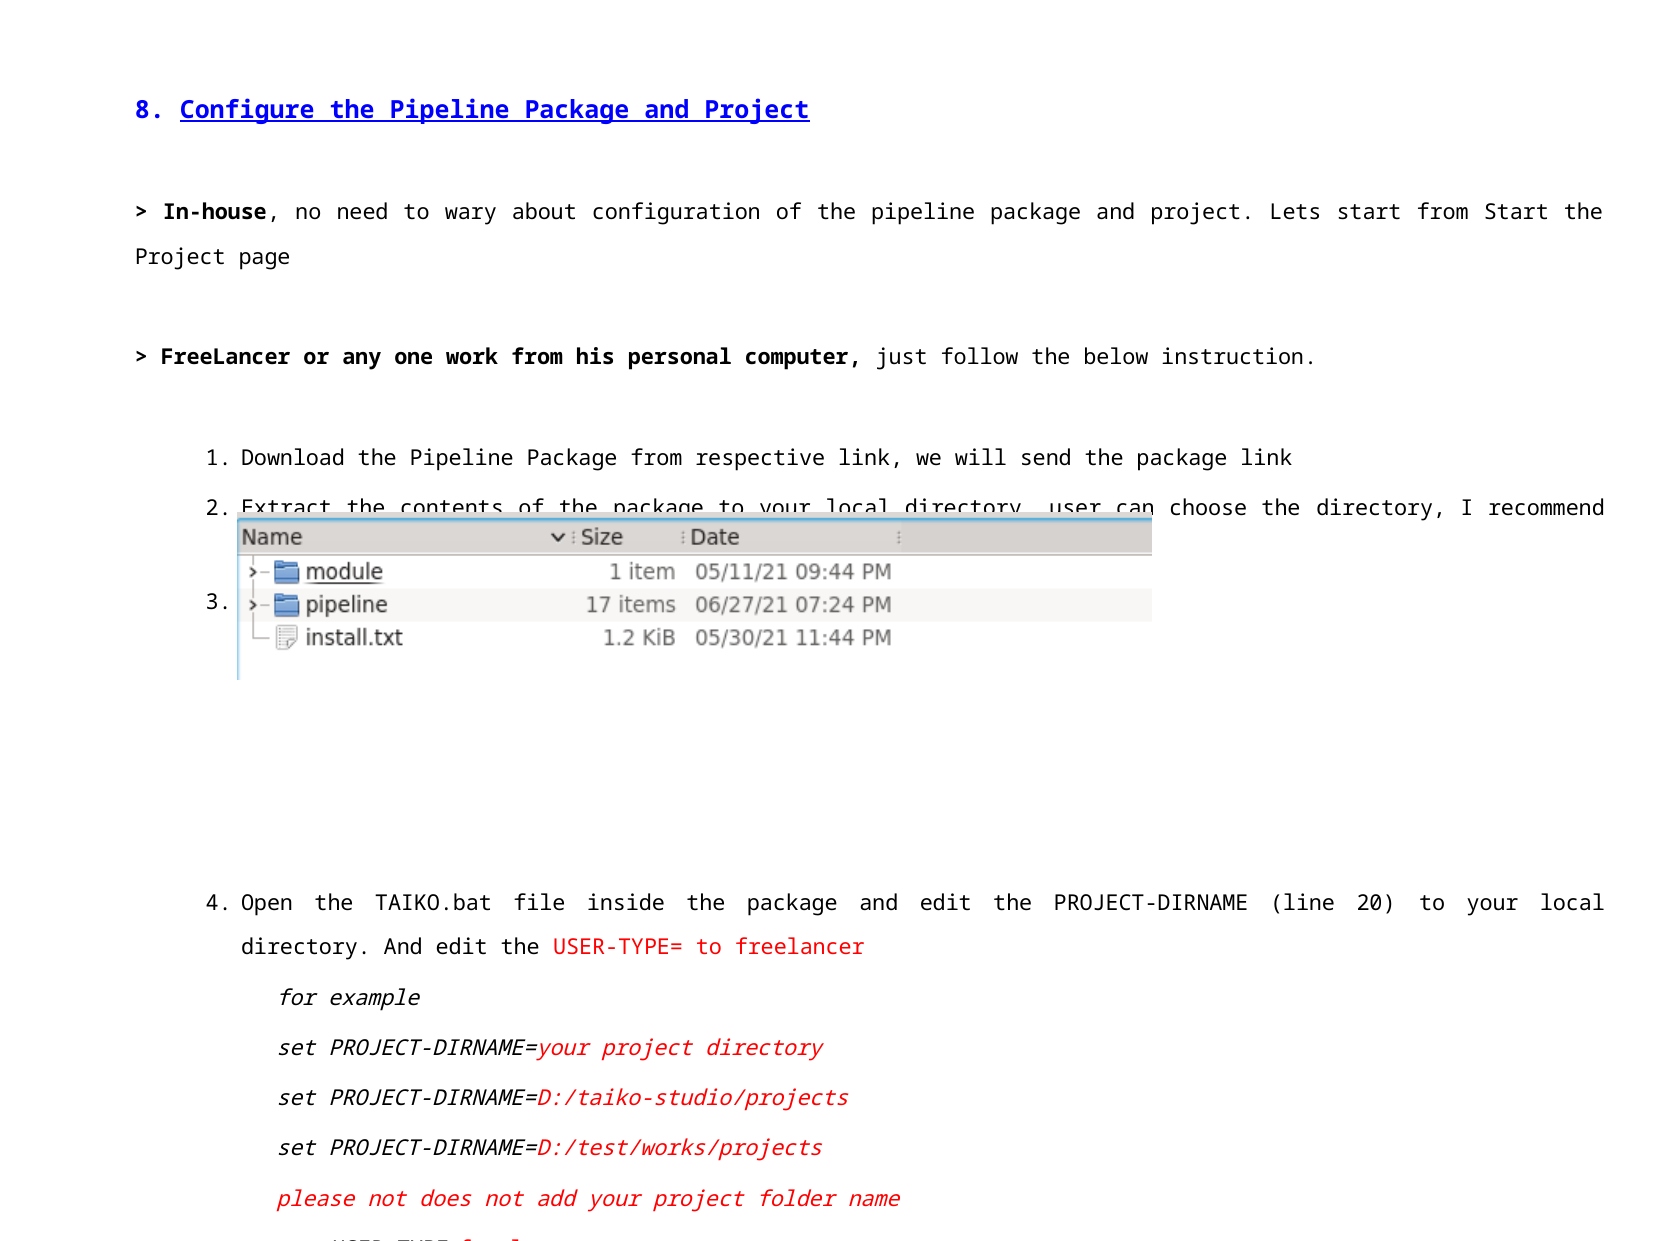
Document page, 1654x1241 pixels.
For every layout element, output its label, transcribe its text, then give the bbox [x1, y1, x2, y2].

picture [237, 512, 1152, 680]
text_box 8. Configure the Pipeline Package and Project > In-house, no need to wary about configuration of the pipeline package and project. Lets start from Start the Project page > FreeLancer or any one work from his personal computer, just follow the below instruction. Download the Pipeline Package from respective link, we will send the package link Extract the contents of the package to your local directory, user can choose the directory, I recommend My-Document directory is the best practices. Two folder such as module and pipeline. Open the TAIKO.bat file inside the package and edit the PROJECT-DIRNAME (line 20) to your local directory. And edit the USER-TYPE= to freelancer for example set PROJECT-DIRNAME=your project directory set PROJECT-DIRNAME=D:/taiko-studio/projects set PROJECT-DIRNAME=D:/test/works/projects please not does not add your project folder name set USER-TYPE=freelancer [120, 67, 1621, 1050]
